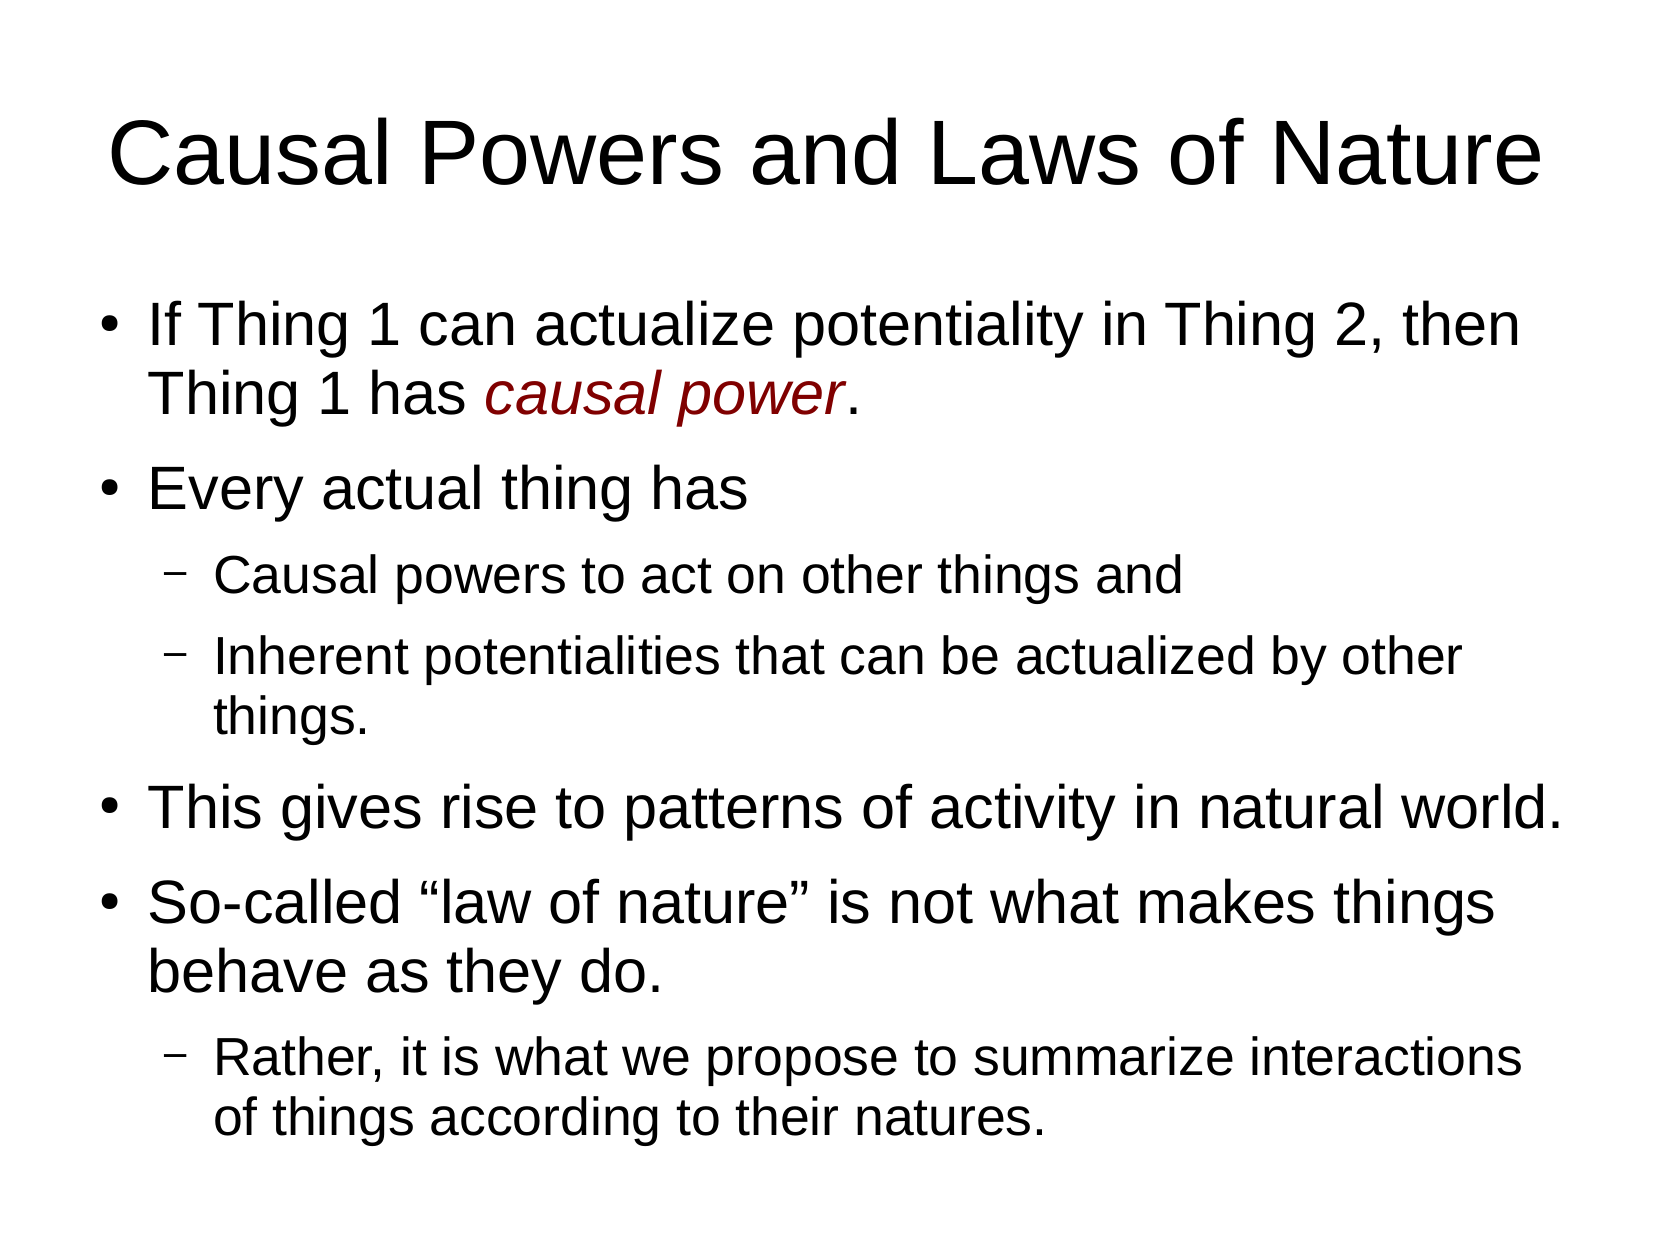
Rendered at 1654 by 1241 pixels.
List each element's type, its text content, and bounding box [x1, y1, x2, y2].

title Causal Powers and Laws of Nature [82, 49, 1571, 257]
list If Thing 1 can actualize potentiality in Thing 2, then Thing 1 has causal power. Every actual thing has Causal powers to act on other things and Inherent potentialities that can be actualized by other things. This gives rise to patterns of activity in natural world. So-called “law of nature” is not what makes things behave as they do. Rather, it is what we propose to summarize interactions of things according to their natures. [82, 290, 1571, 1171]
